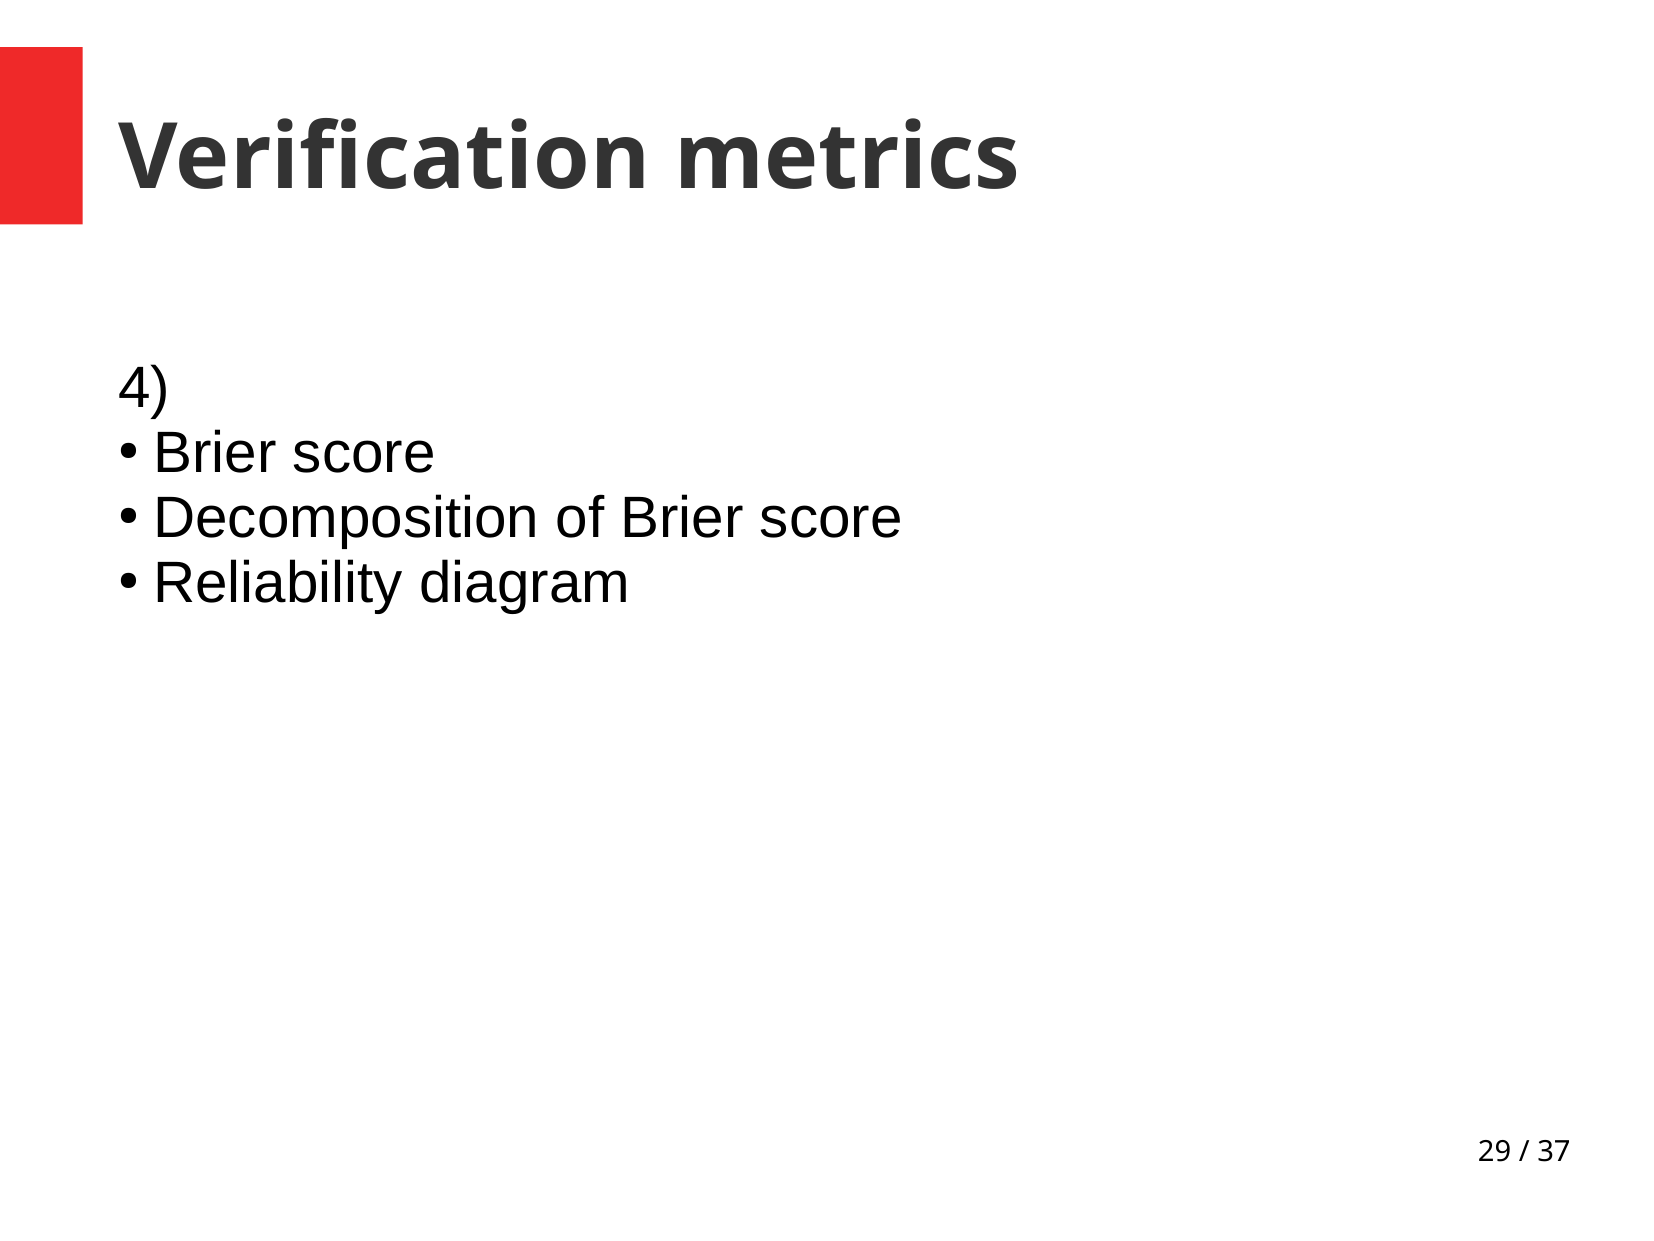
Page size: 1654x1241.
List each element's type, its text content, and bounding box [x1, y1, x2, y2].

subtitle 4) Brier score Decomposition of Brier score Reliability diagram [118, 354, 1536, 1074]
title Verification metrics [118, 49, 1571, 257]
